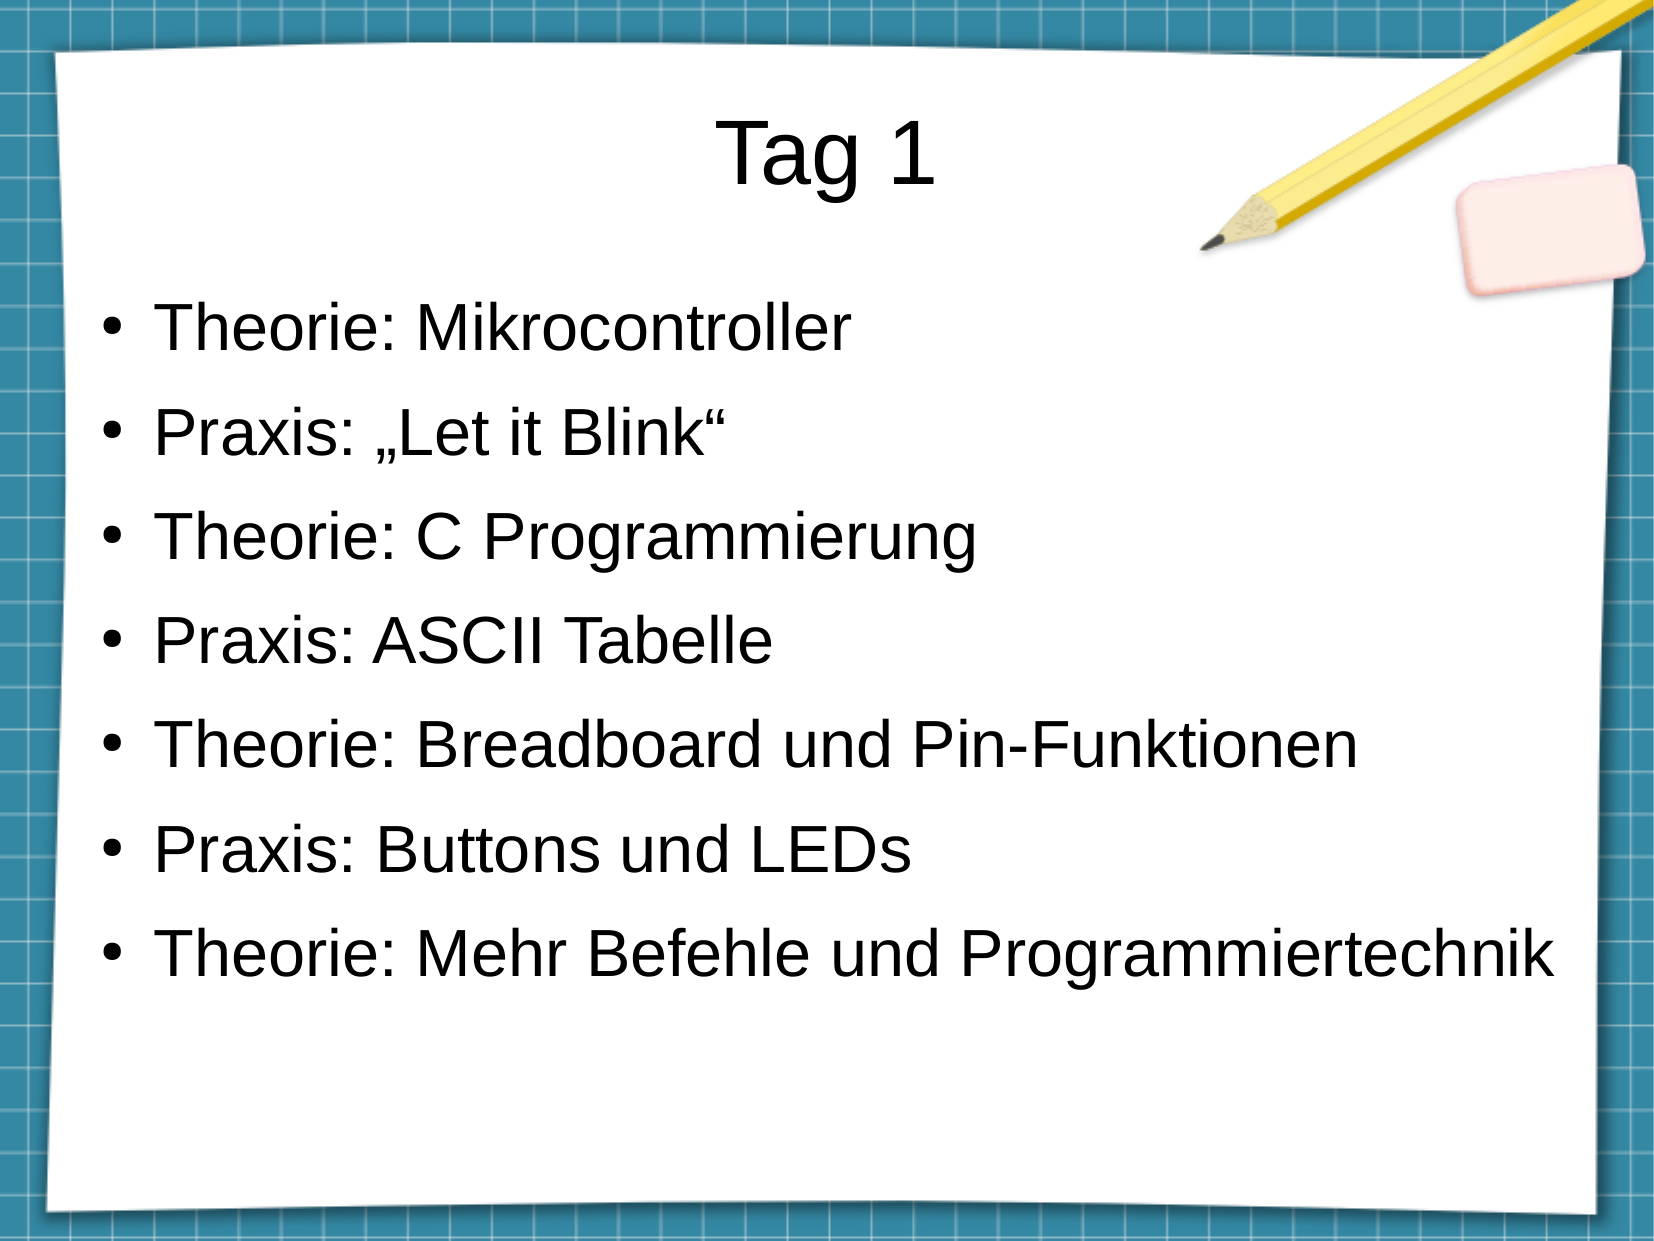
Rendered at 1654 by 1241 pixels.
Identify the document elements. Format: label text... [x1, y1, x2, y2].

picture [0, 0, 1654, 1241]
title Tag 1 [82, 49, 1571, 257]
list Theorie: Mikrocontroller Praxis: „Let it Blink“ Theorie: C Programmierung Praxis: ASCII Tabelle Theorie: Breadboard und Pin-Funktionen Praxis: Buttons und LEDs Theorie: Mehr Befehle und Programmiertechnik [82, 290, 1571, 1010]
